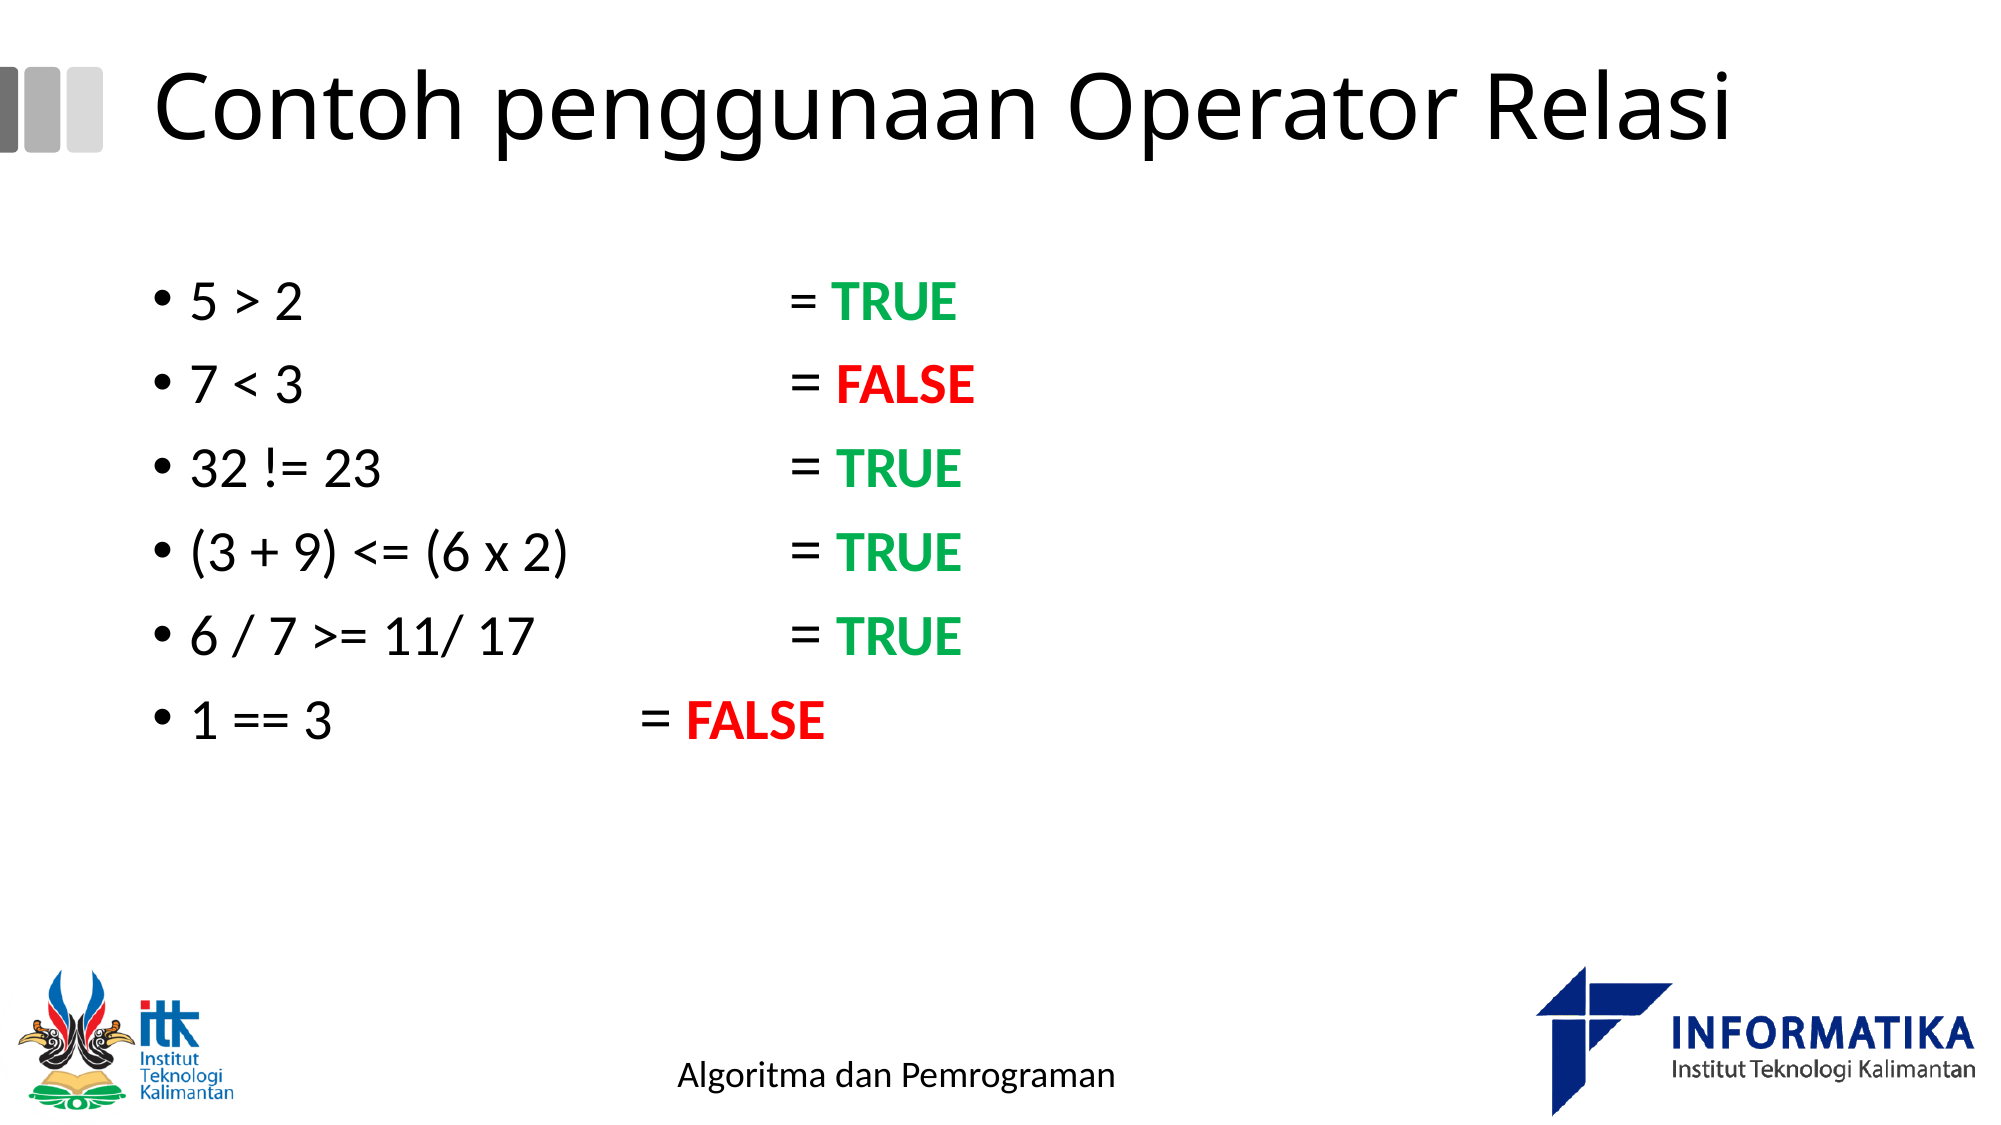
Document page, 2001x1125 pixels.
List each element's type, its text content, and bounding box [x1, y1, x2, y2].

picture [0, 935, 252, 1125]
text_box Contoh penggunaan Operator Relasi [137, 1, 1863, 219]
text_box Algoritma dan Pemrograman [662, 1042, 1338, 1103]
picture [1534, 965, 1976, 1118]
text_box 5 > 2 = TRUE 7 < 3 = FALSE 32 != 23 = TRUE (3 + 9) <= (6 x 2) = TRUE 6 / 7 >= 11/ 17 = TRUE 1 == 3 = FALSE [137, 262, 1863, 977]
